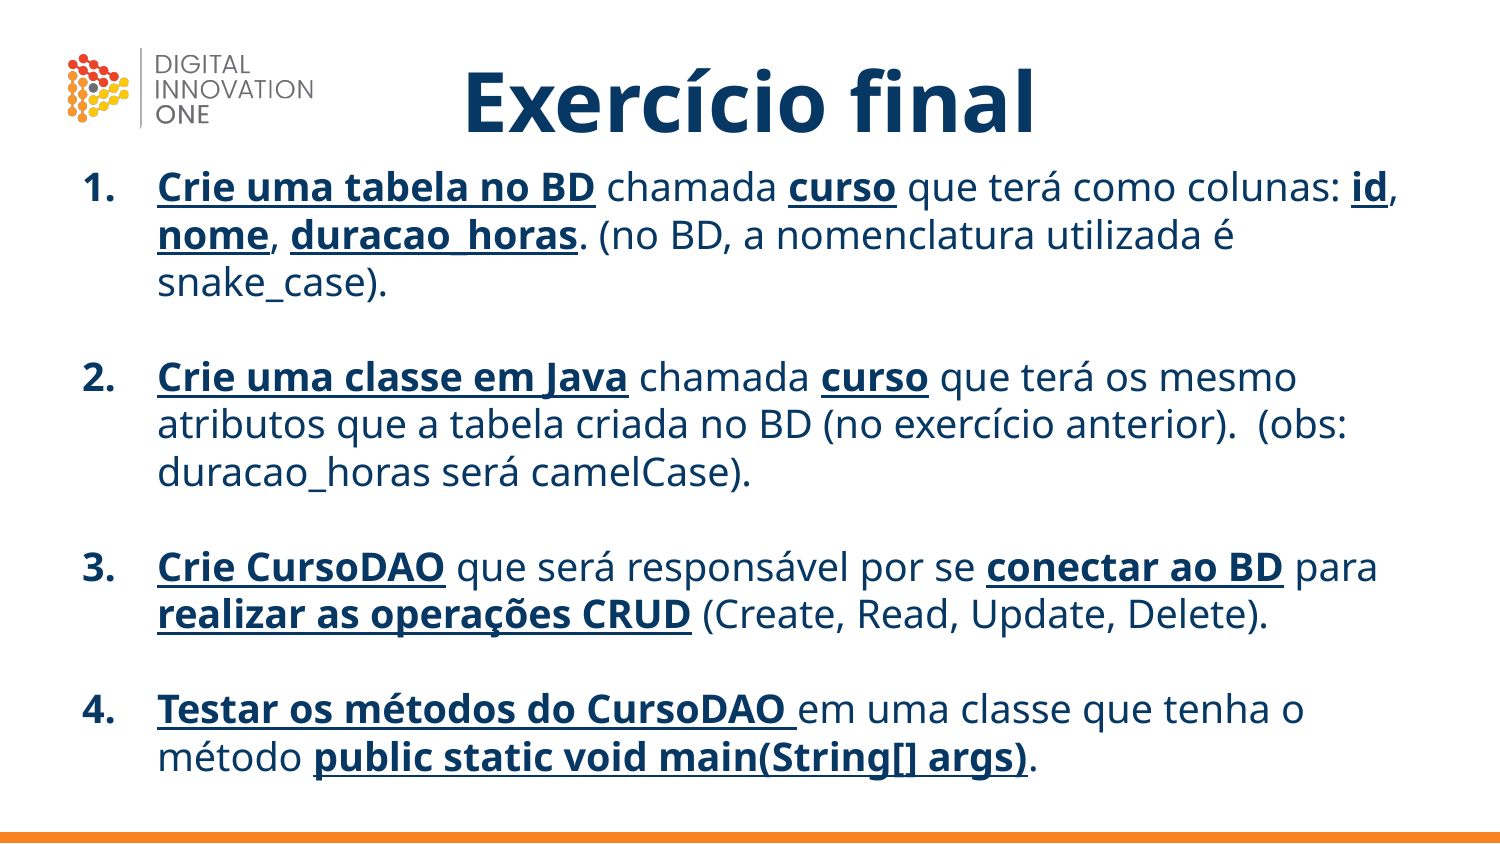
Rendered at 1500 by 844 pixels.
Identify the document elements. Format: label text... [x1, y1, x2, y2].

text_box Crie uma tabela no BD chamada curso que terá como colunas: id, nome, duracao_horas. (no BD, a nomenclatura utilizada é snake_case). Crie uma classe em Java chamada curso que terá os mesmo atributos que a tabela criada no BD (no exercício anterior). (obs: duracao_horas será camelCase). Crie CursoDAO que será responsável por se conectar ao BD para realizar as operações CRUD (Create, Read, Update, Delete). Testar os métodos do CursoDAO em uma classe que tenha o método public static void main(String[] args). [54, 147, 1446, 658]
subtitle Exercício final [51, 50, 1449, 148]
picture [51, 39, 330, 137]
text_box [0, 832, 1500, 843]
